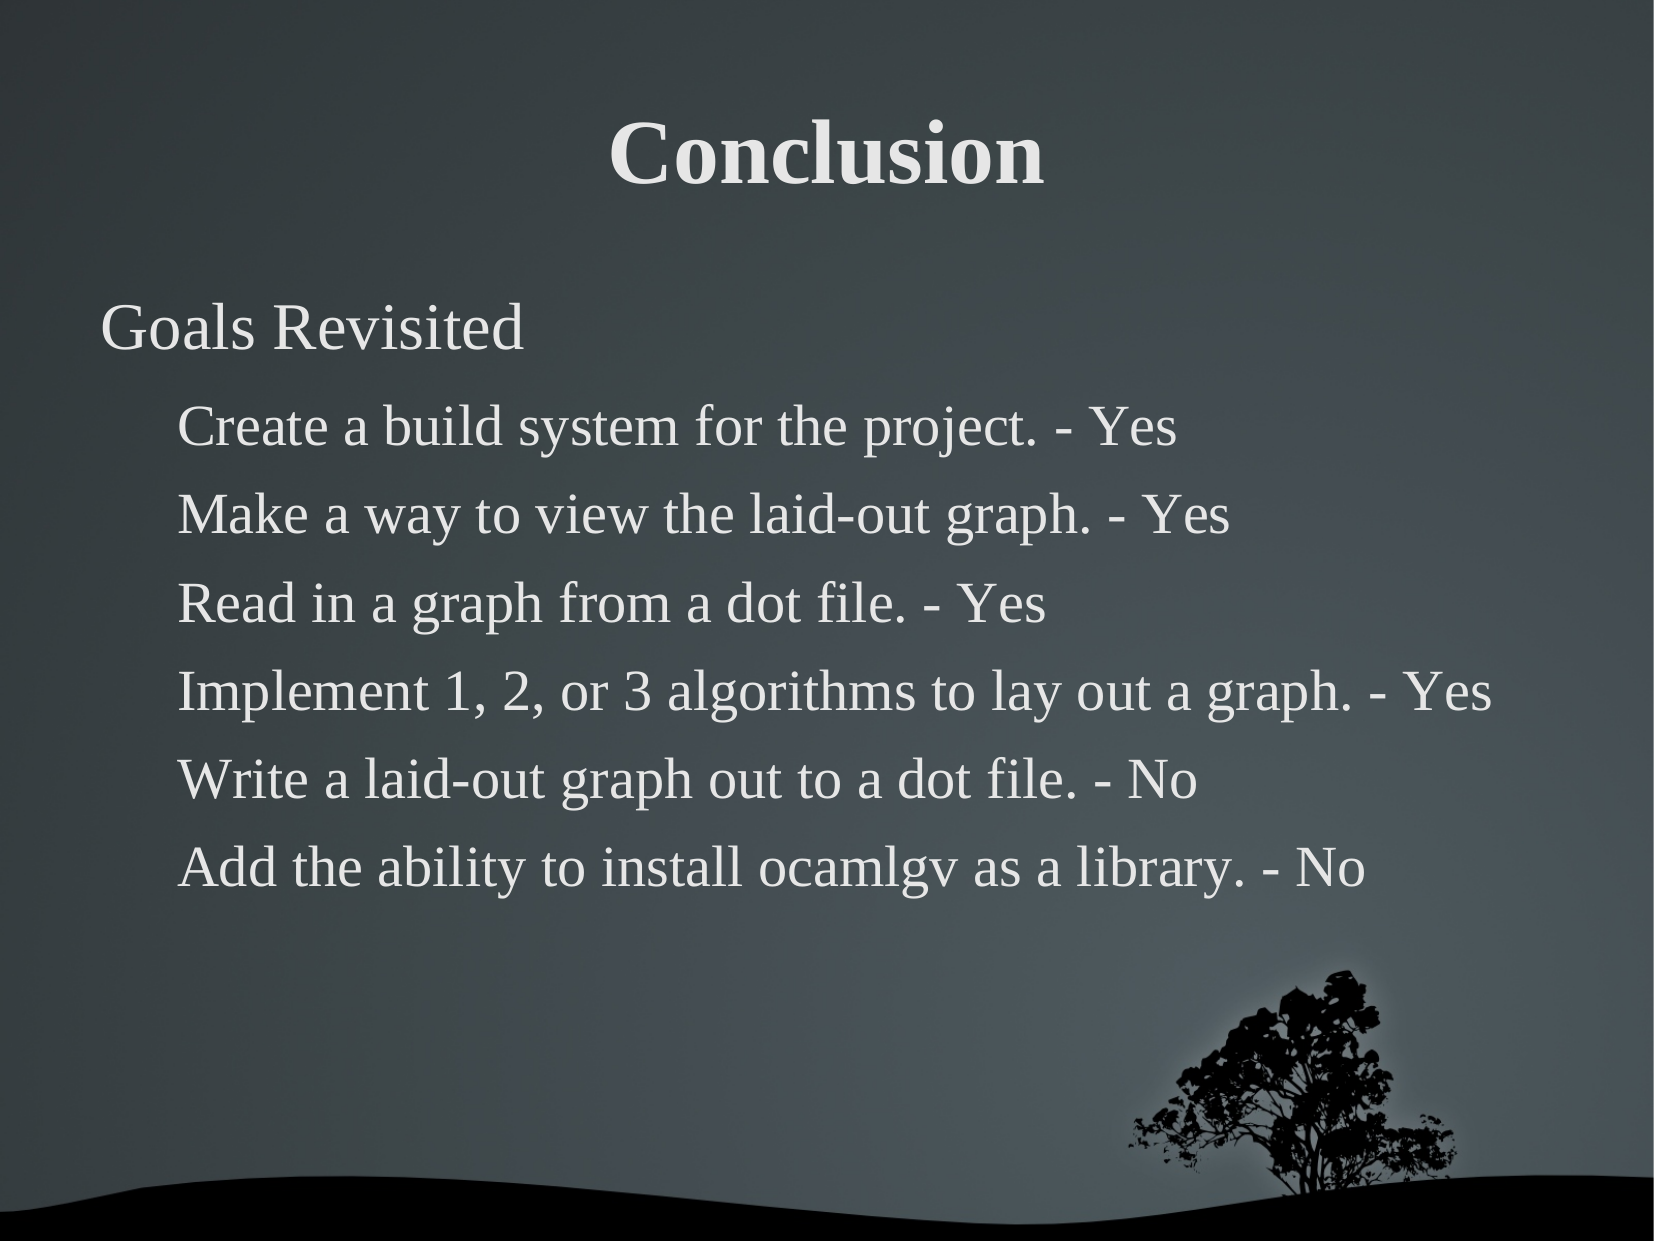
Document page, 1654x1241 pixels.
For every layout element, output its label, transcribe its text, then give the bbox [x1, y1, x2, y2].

list Goals Revisited Create a build system for the project. - Yes Make a way to view the laid-out graph. - Yes Read in a graph from a dot file. - Yes Implement 1, 2, or 3 algorithms to lay out a graph. - Yes Write a laid-out graph out to a dot file. - No Add the ability to install ocamlgv as a library. - No [82, 290, 1571, 1094]
title Conclusion [82, 56, 1571, 250]
picture [0, 0, 1654, 1241]
